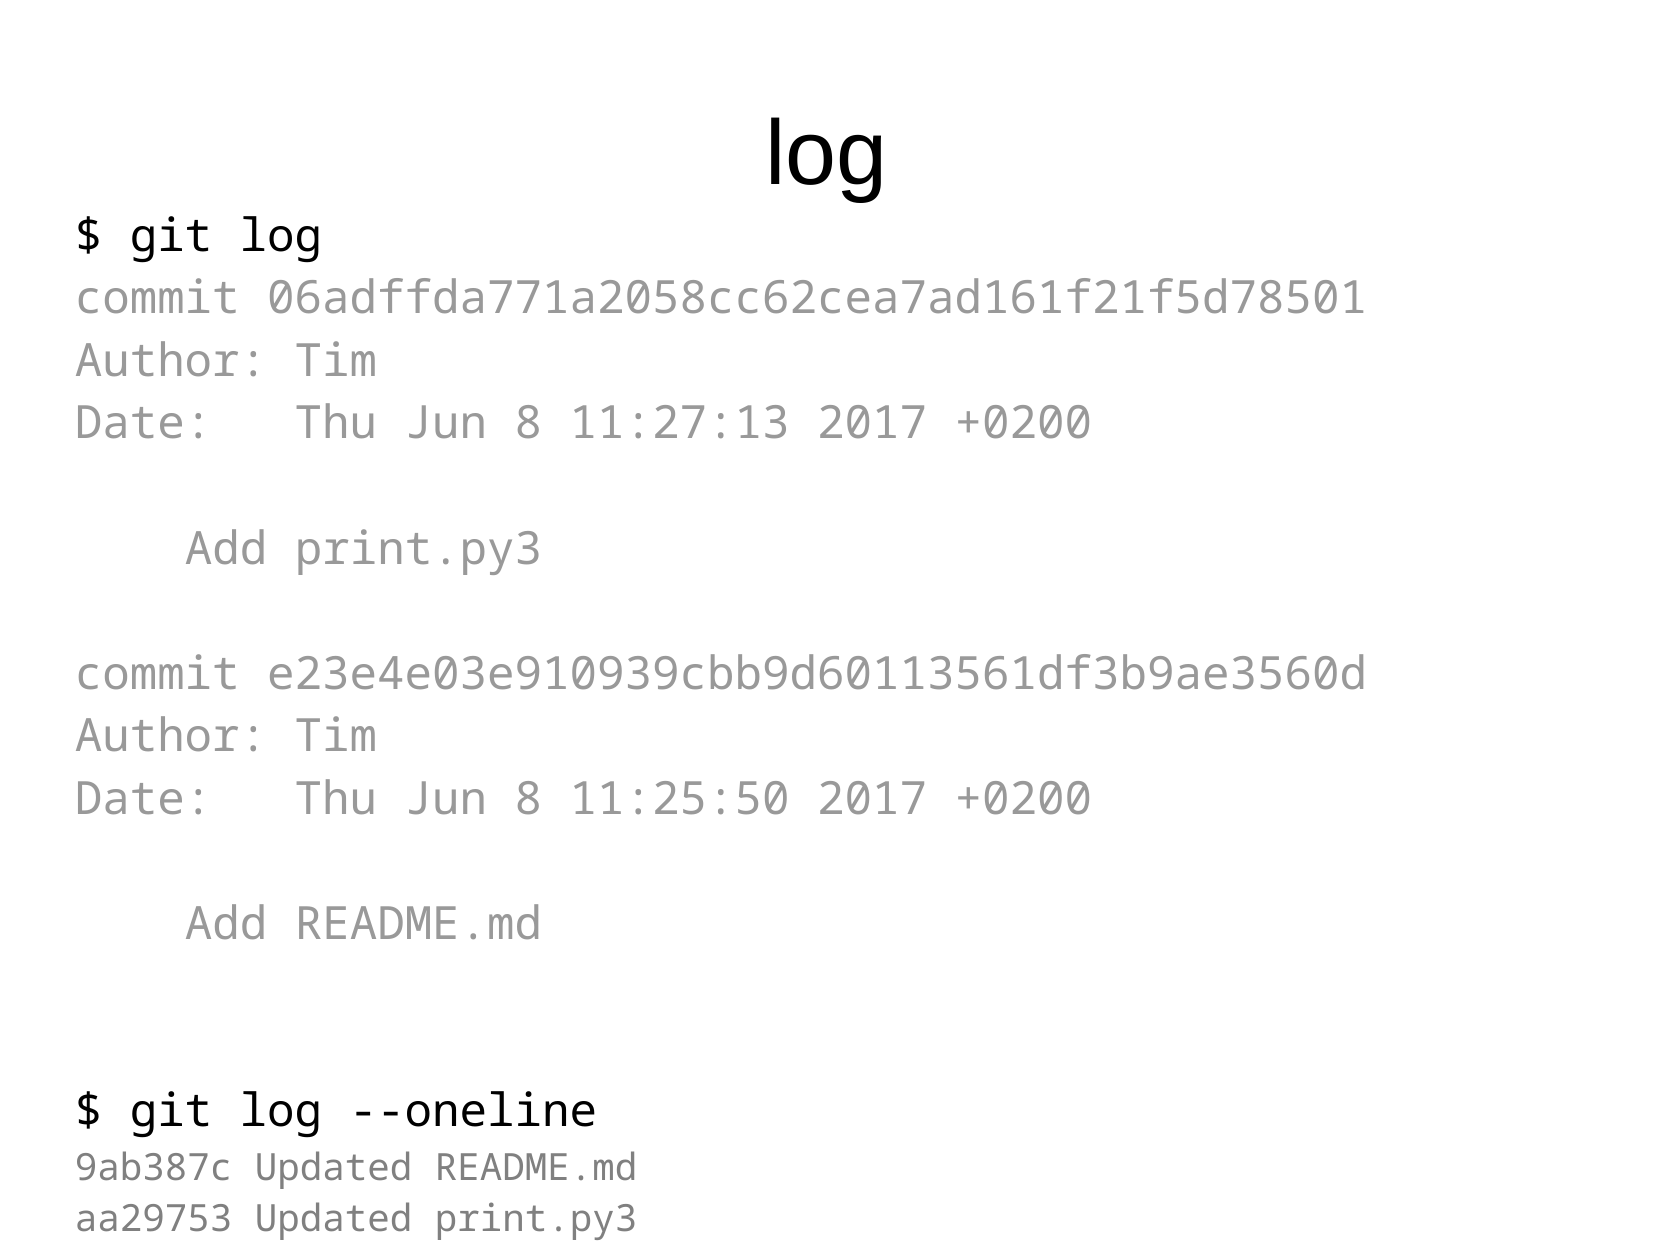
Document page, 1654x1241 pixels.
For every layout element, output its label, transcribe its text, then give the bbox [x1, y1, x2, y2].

title log [82, 49, 1571, 195]
text_box $ git log commit 06adffda771a2058cc62cea7ad161f21f5d78501 Author: Tim Date: Thu Jun 8 11:27:13 2017 +0200 Add print.py3 commit e23e4e03e910939cbb9d60113561df3b9ae3560d Author: Tim Date: Thu Jun 8 11:25:50 2017 +0200 Add README.md $ git log --oneline 9ab387c Updated README.md aa29753 Updated print.py3 150ffb8 Added print.py3 1037b1d Added README.md [60, 195, 1654, 1225]
